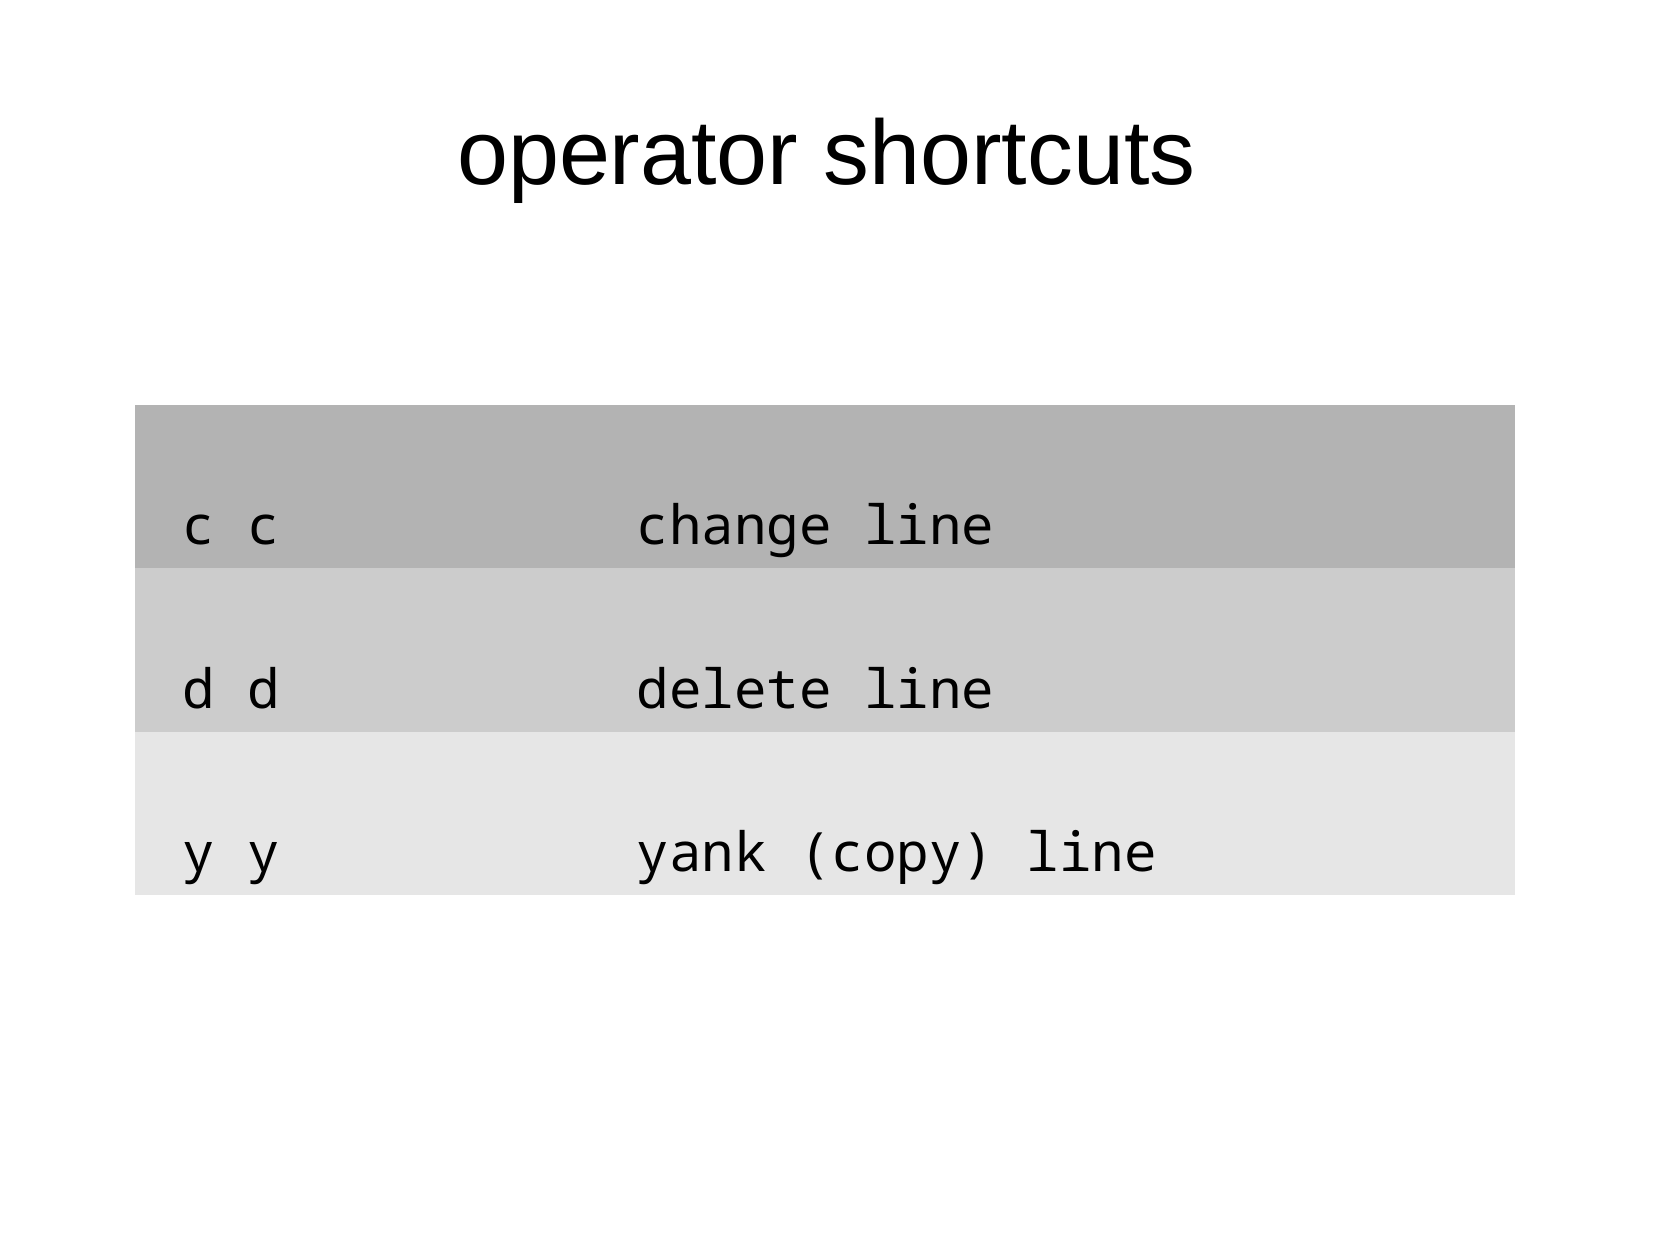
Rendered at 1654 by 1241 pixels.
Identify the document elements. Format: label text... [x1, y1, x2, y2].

table_header c c change line [135, 405, 1515, 568]
title operator shortcuts [82, 49, 1571, 257]
table_cell d d delete line [135, 568, 1515, 732]
table_cell y y yank (copy) line [135, 732, 1515, 895]
